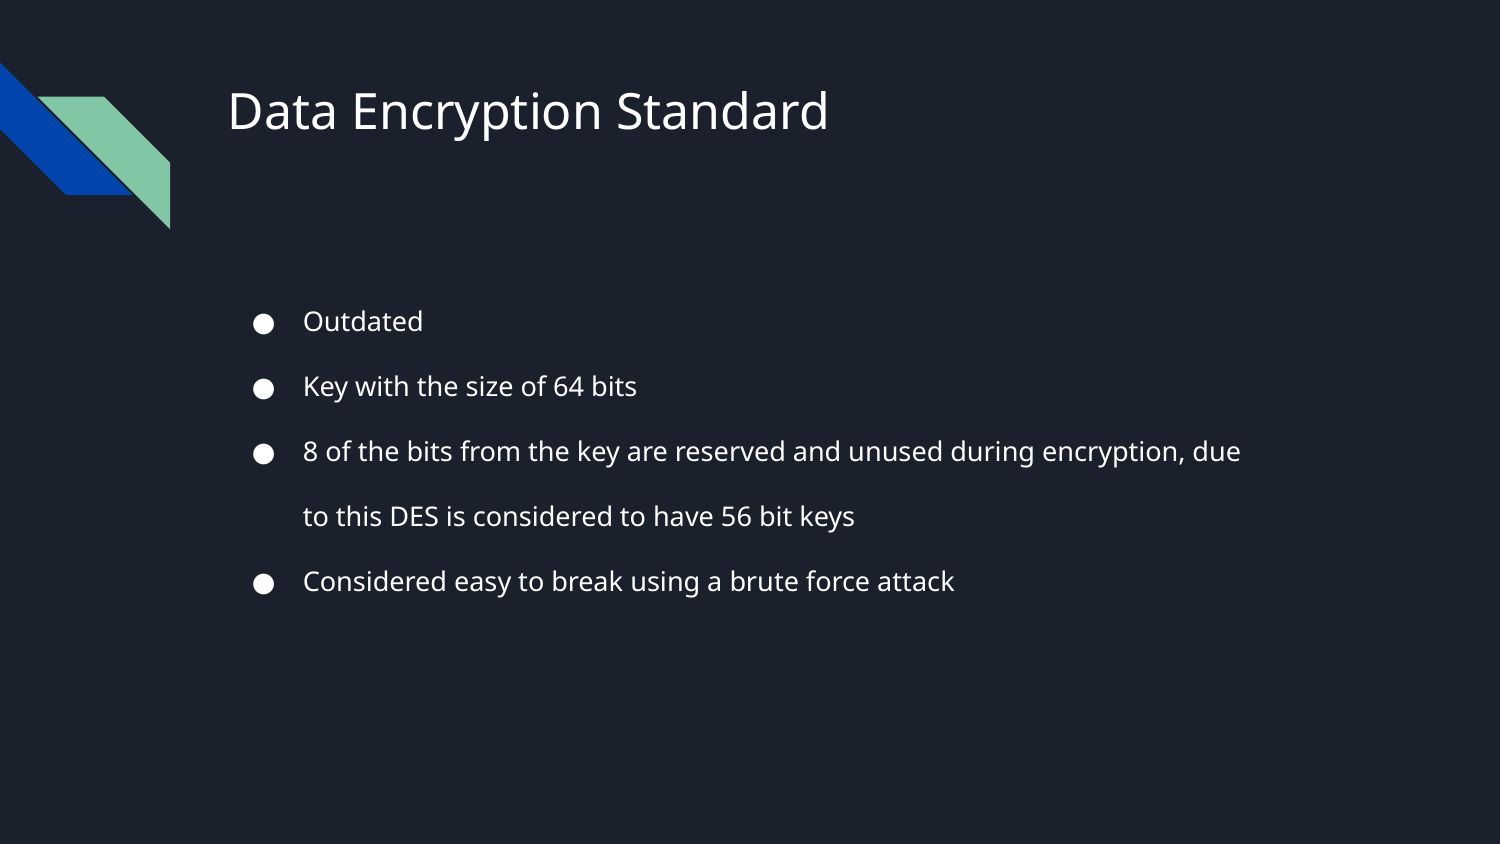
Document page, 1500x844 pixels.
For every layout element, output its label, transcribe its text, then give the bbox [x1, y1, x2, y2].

title Data Encryption Standard [212, 64, 1368, 215]
list Outdated Key with the size of 64 bits 8 of the bits from the key are reserved and unused during encryption, due to this DES is considered to have 56 bit keys Considered easy to break using a brute force attack [212, 257, 1283, 735]
